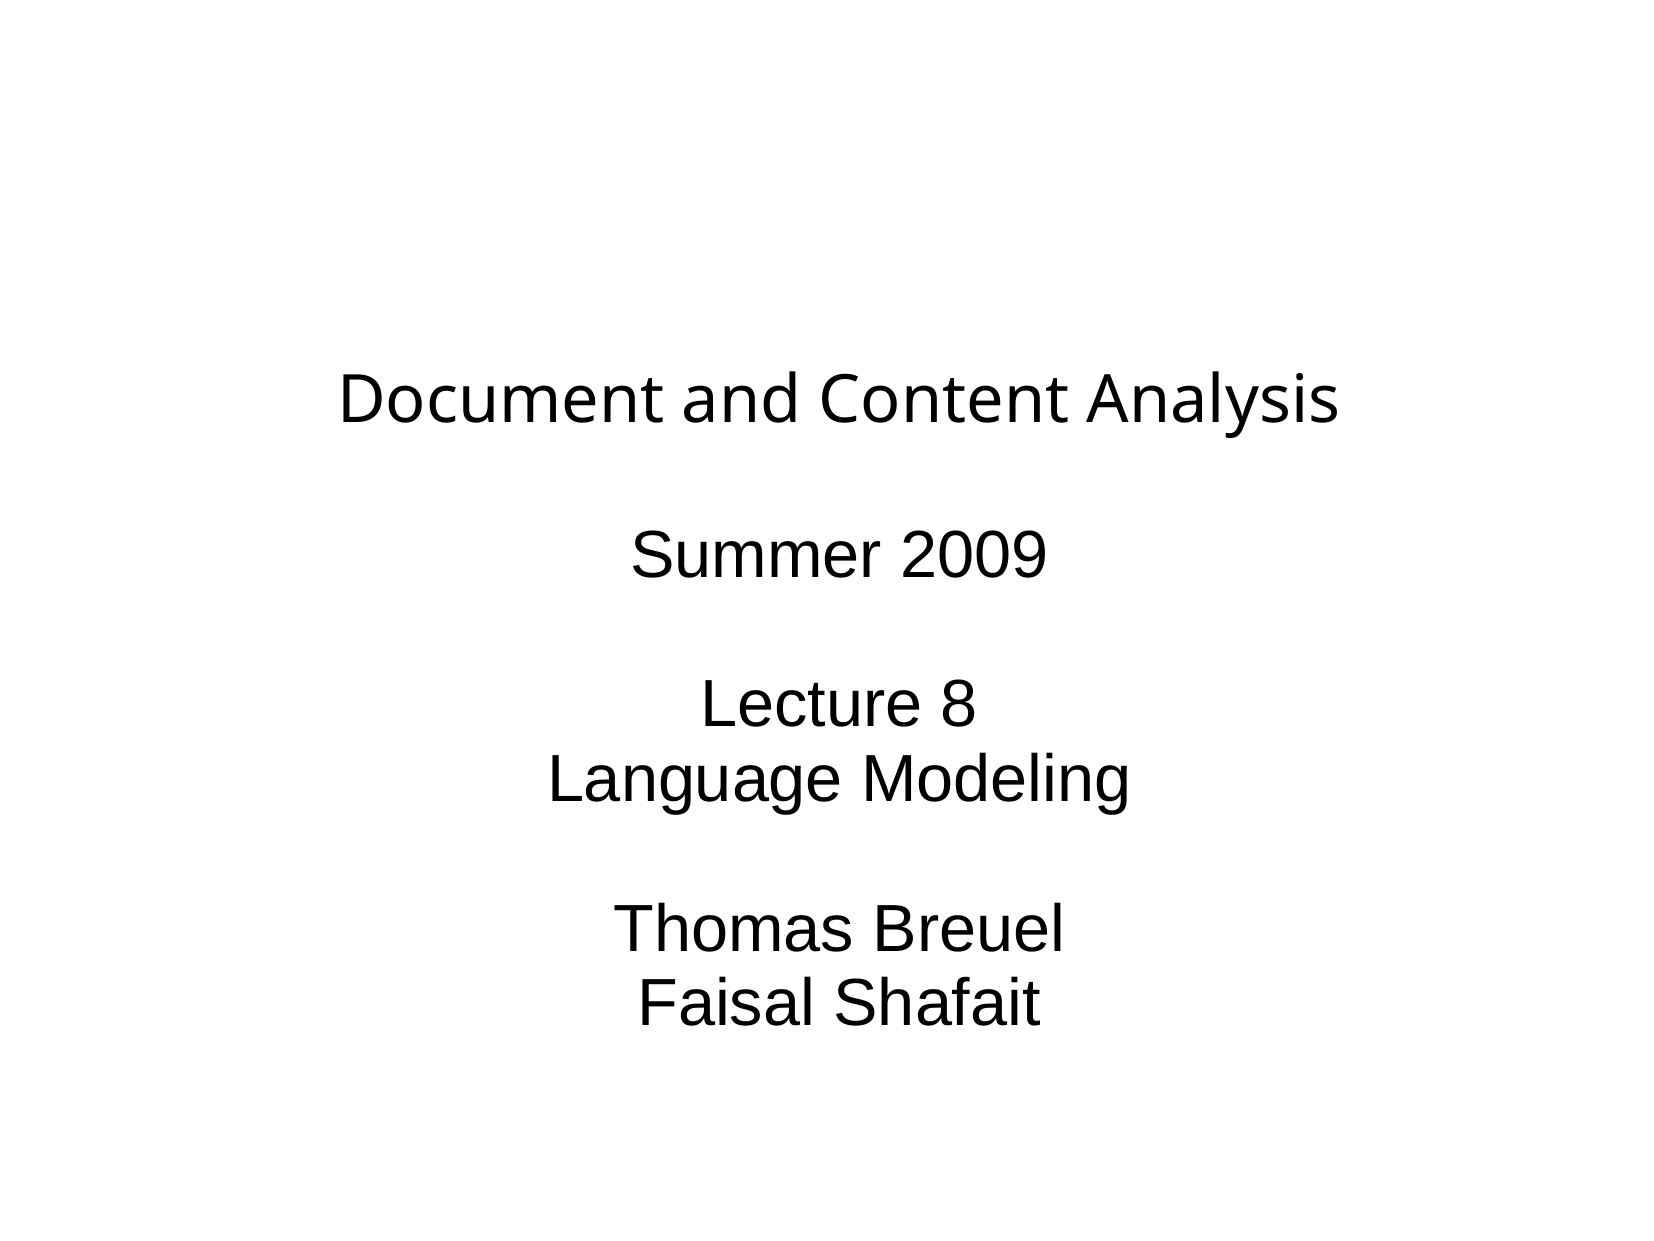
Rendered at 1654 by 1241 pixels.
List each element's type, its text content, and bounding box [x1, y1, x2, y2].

subtitle Document and Content Analysis Summer 2009 Lecture 8 Language Modeling Thomas Breuel Faisal Shafait [25, 226, 1654, 1166]
